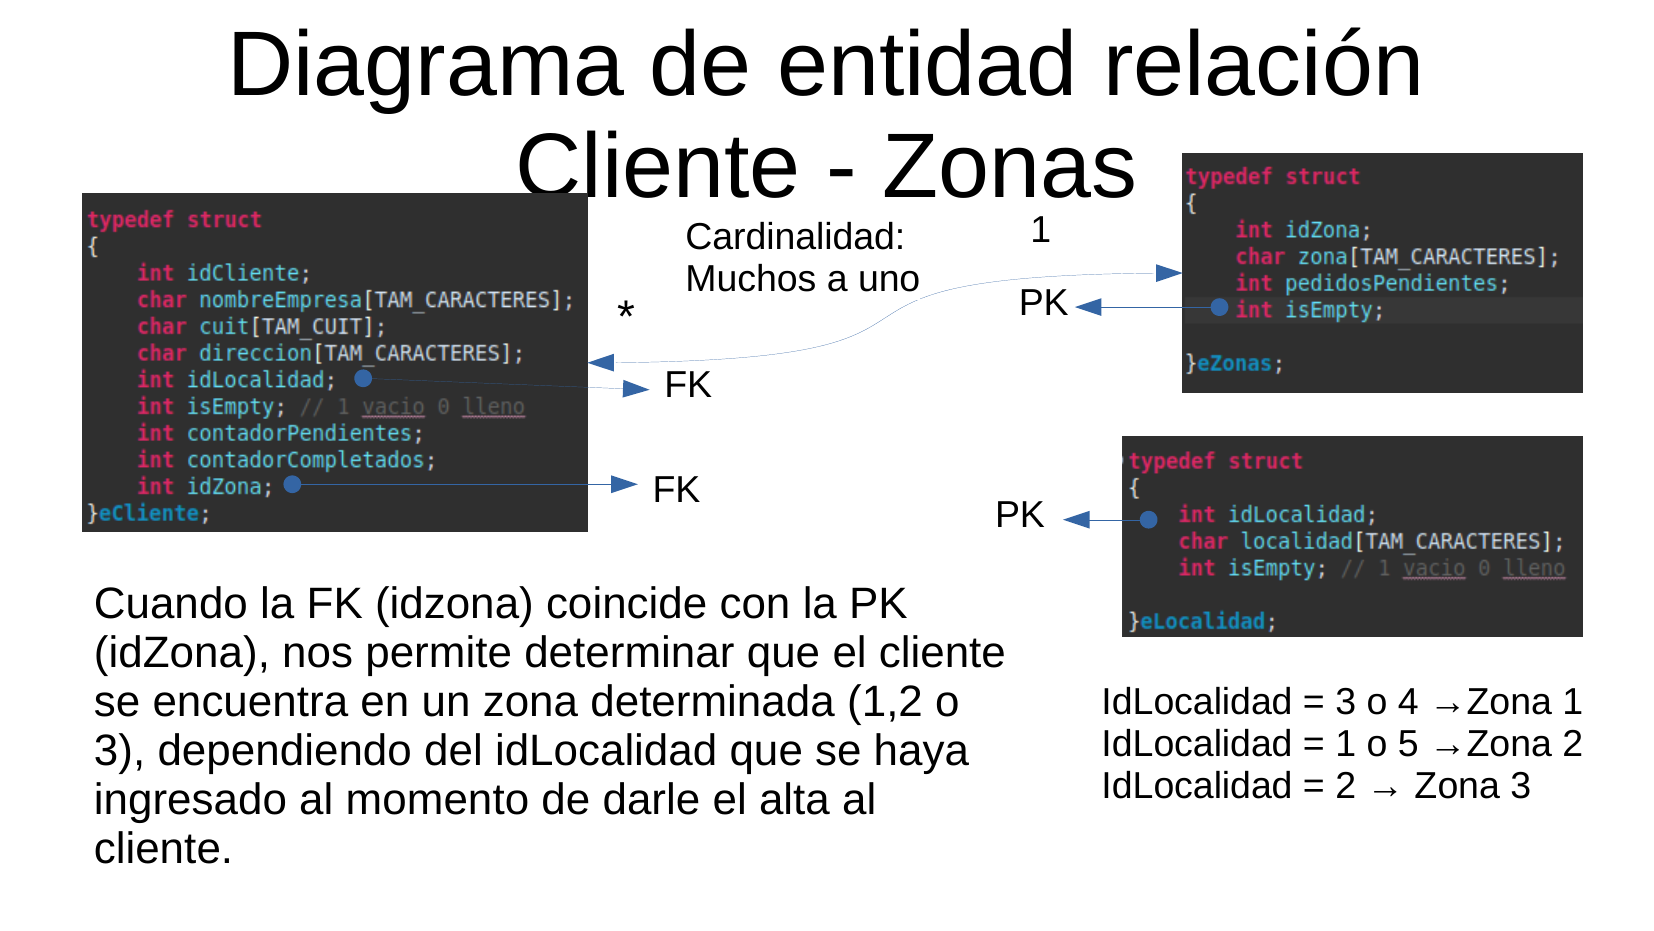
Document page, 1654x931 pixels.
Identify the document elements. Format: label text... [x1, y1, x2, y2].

title Diagrama de entidad relación Cliente - Zonas [82, 12, 1571, 218]
text_box FK [637, 460, 804, 553]
picture [82, 193, 588, 532]
text_box IdLocalidad = 3 o 4 →Zona 1 IdLocalidad = 1 o 5 →Zona 2 IdLocalidad = 2 → Zona 3 [1086, 673, 1607, 815]
text_box PK [1003, 273, 1103, 280]
text_box FK [649, 356, 815, 449]
text_box Cardinalidad: Muchos a uno [649, 208, 945, 308]
picture [1182, 153, 1583, 393]
picture [1122, 436, 1583, 637]
list Cuando la FK (idzona) coincide con la PK (idZona), nos permite determinar que el cliente se encuentra en un zona determinada (1,2 o 3), dependiendo del idLocalidad que se haya ingresado al momento de darle el alta al cliente. [47, 578, 1016, 875]
text_box * [602, 283, 709, 350]
text_box 1 [1015, 200, 1099, 258]
text_box PK [1003, 274, 1123, 331]
text_box PK [980, 486, 1099, 544]
